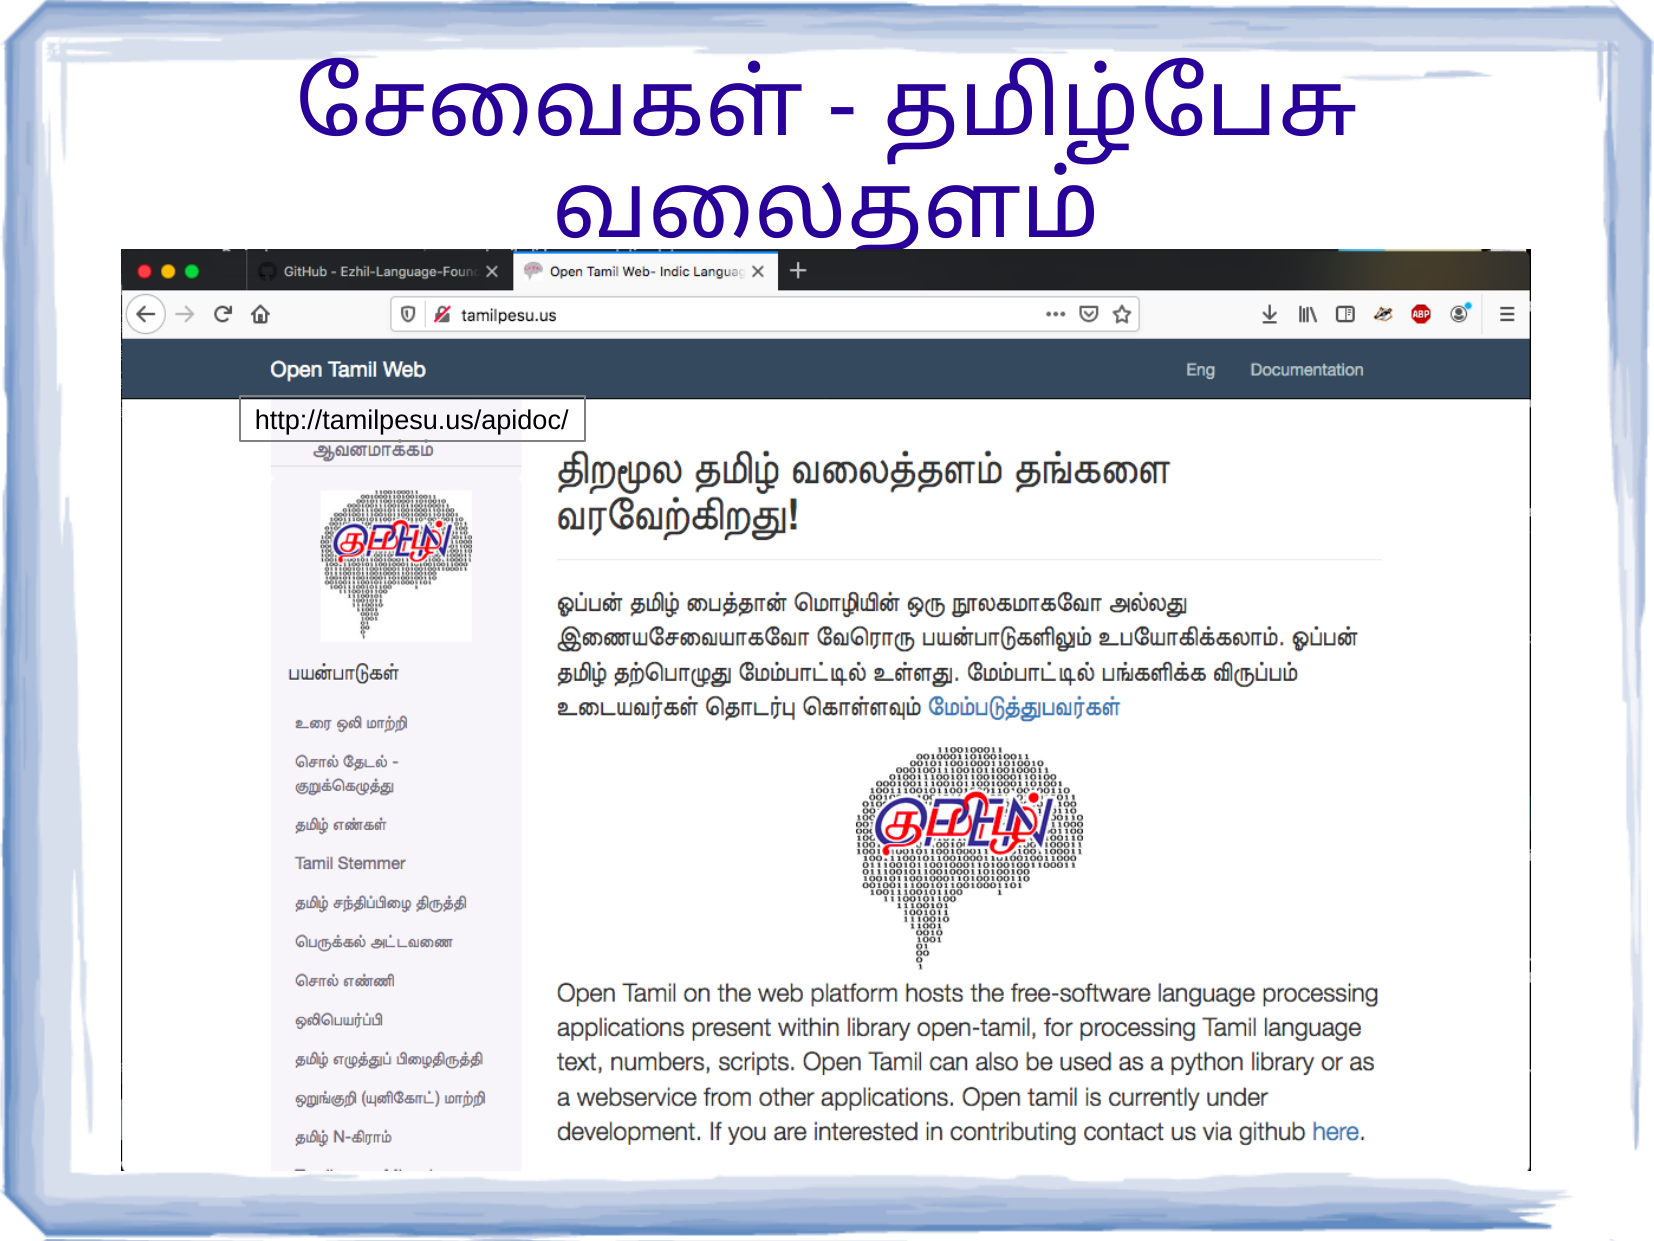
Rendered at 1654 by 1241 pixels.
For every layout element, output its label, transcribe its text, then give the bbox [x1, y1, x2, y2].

title சேவைகள் - தமிழ்பேசு வலைதளம் [82, 49, 1571, 257]
text_box http://tamilpesu.us/apidoc/ [240, 395, 586, 441]
picture [0, 0, 1654, 1241]
